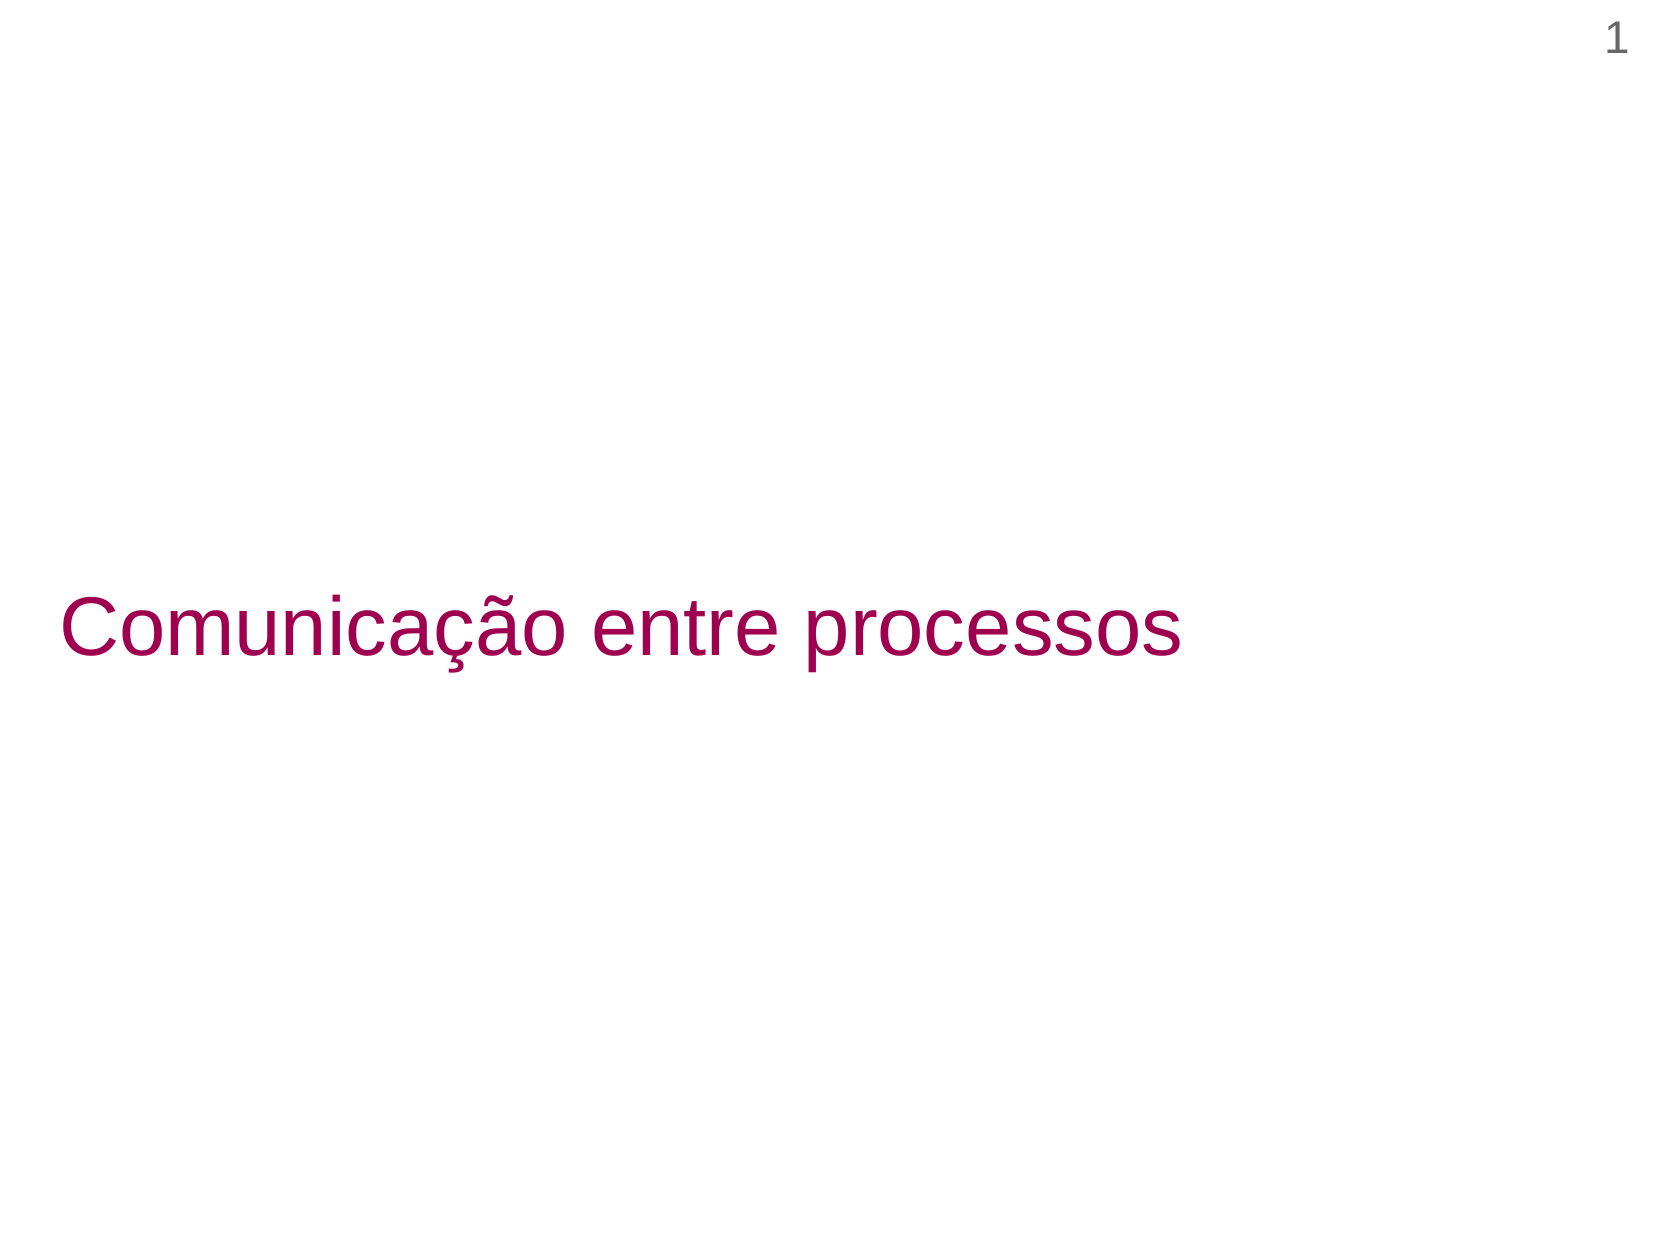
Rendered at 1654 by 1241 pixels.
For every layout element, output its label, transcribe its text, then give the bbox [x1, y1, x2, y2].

title Comunicação entre processos [59, 29, 1595, 1211]
